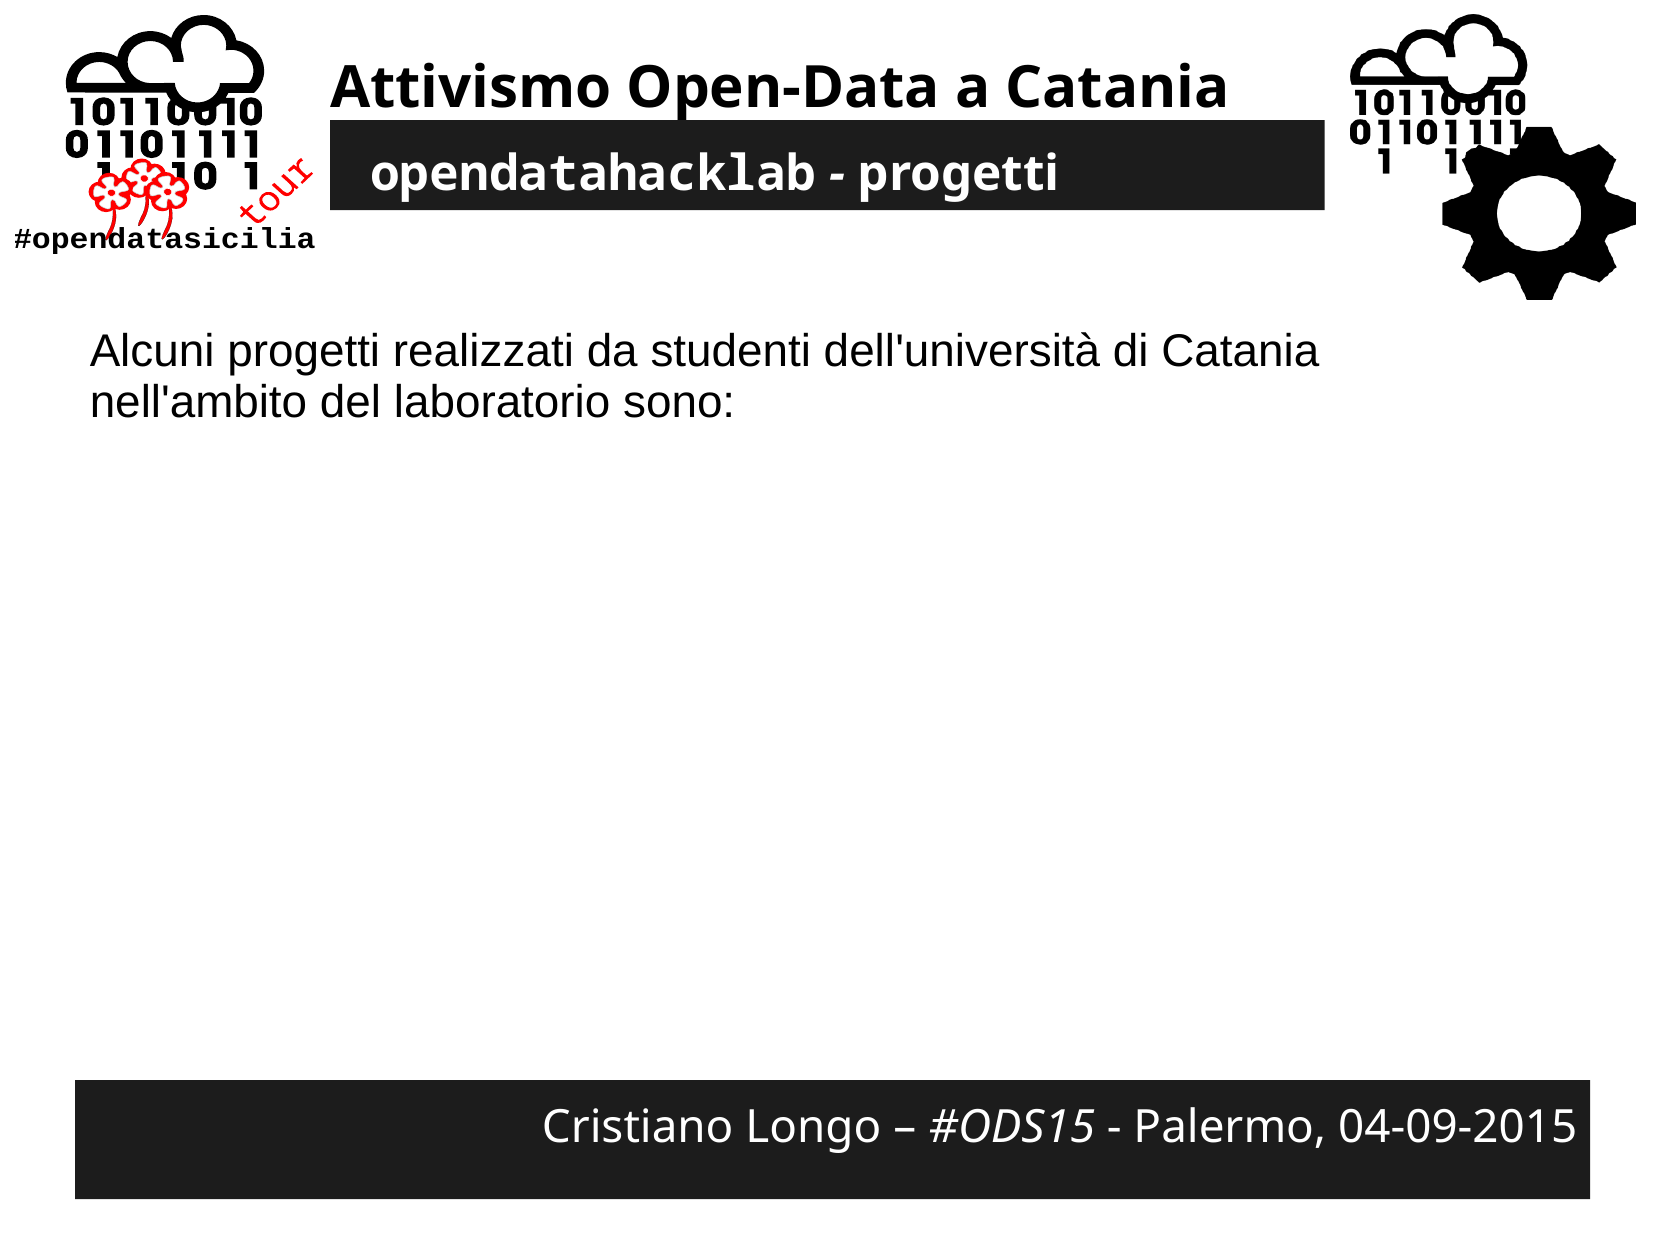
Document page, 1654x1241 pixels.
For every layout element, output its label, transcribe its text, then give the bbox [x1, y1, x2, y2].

text_box Alcuni progetti realizzati da studenti dell'università di Catania nell'ambito del laboratorio sono: [75, 317, 1561, 436]
list opendatahacklab - progetti [330, 120, 1325, 211]
list Attivismo Open-Data a Catania [330, 45, 1321, 120]
picture [1350, 14, 1636, 301]
list Cristiano Longo – #ODS15 - Palermo, 04-09-2015 [75, 1080, 1591, 1200]
picture [15, 15, 316, 256]
